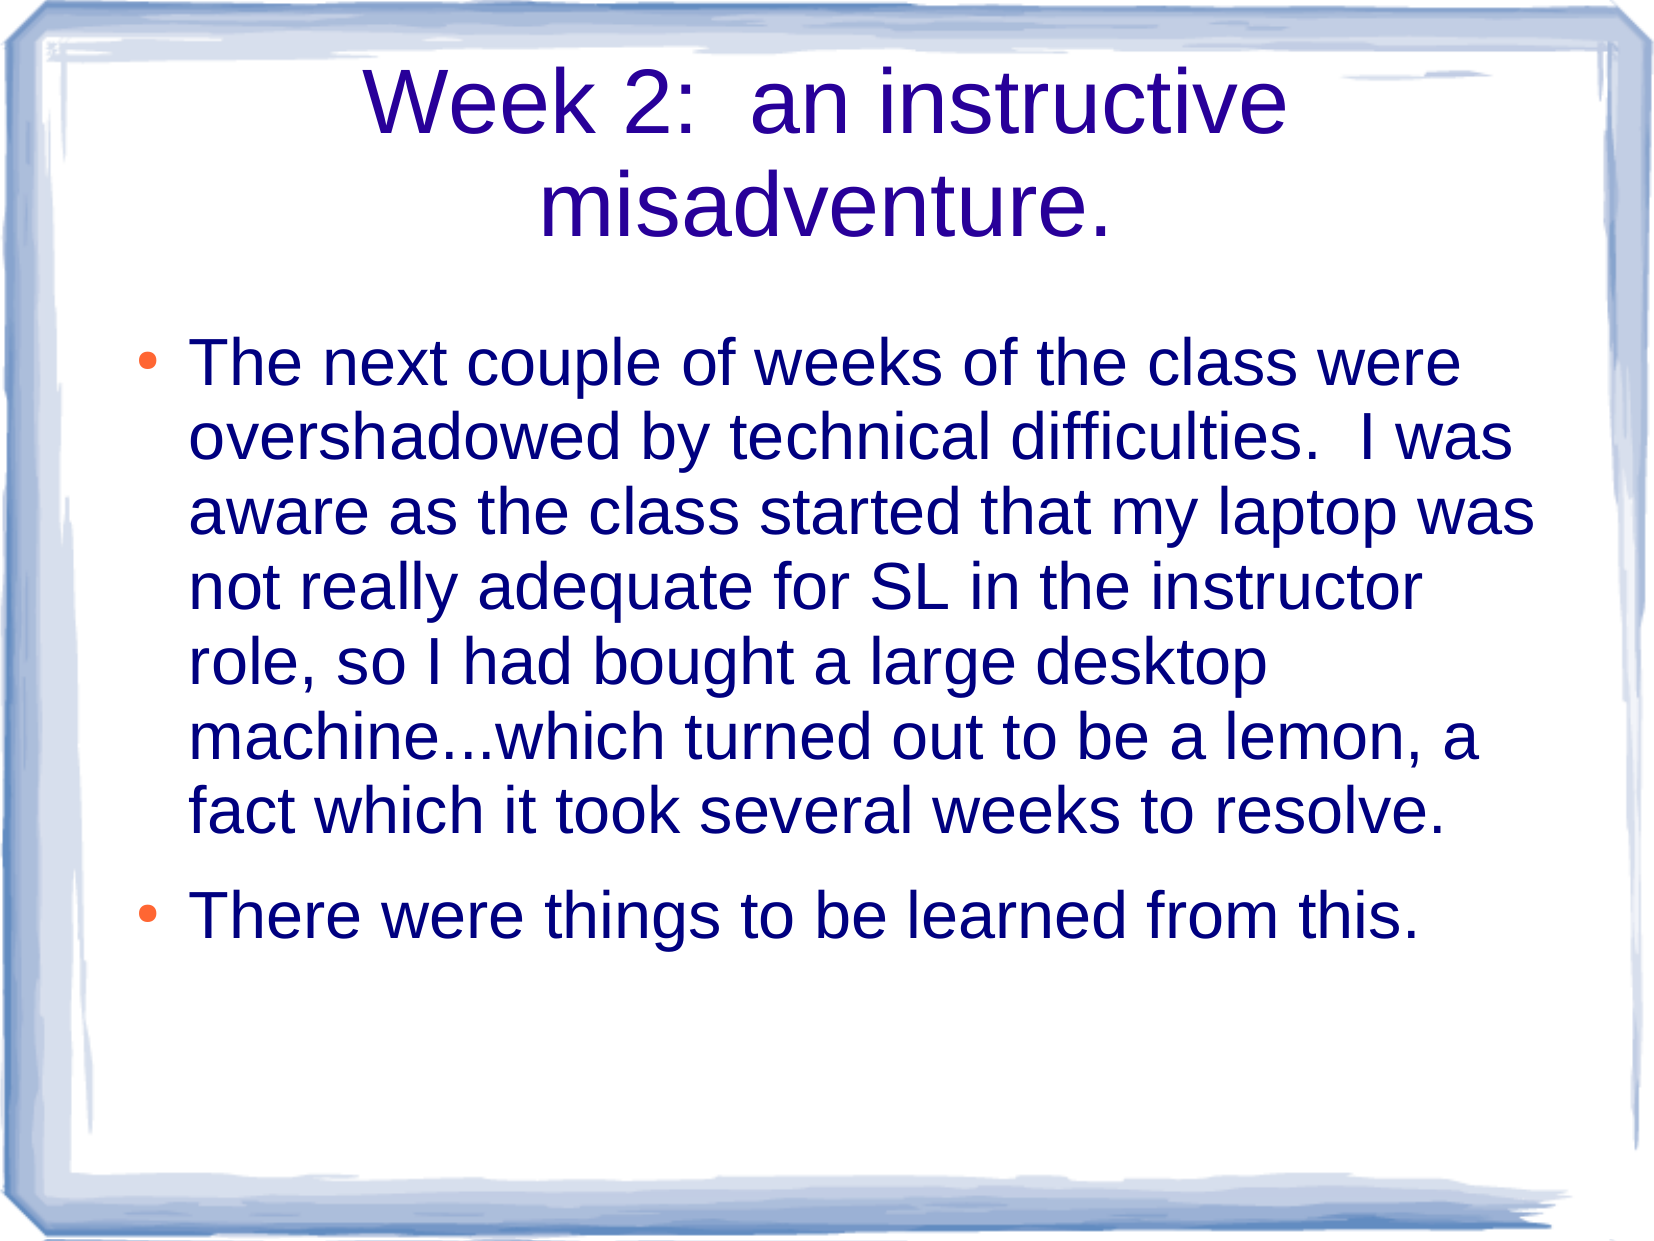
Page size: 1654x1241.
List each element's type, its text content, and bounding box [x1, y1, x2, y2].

picture [0, 0, 1654, 1241]
list The next couple of weeks of the class were overshadowed by technical difficulties. I was aware as the class started that my laptop was not really adequate for SL in the instructor role, so I had bought a large desktop machine...which turned out to be a lemon, a fact which it took several weeks to resolve. There were things to be learned from this. [118, 324, 1571, 990]
title Week 2: an instructive misadventure. [82, 50, 1571, 256]
